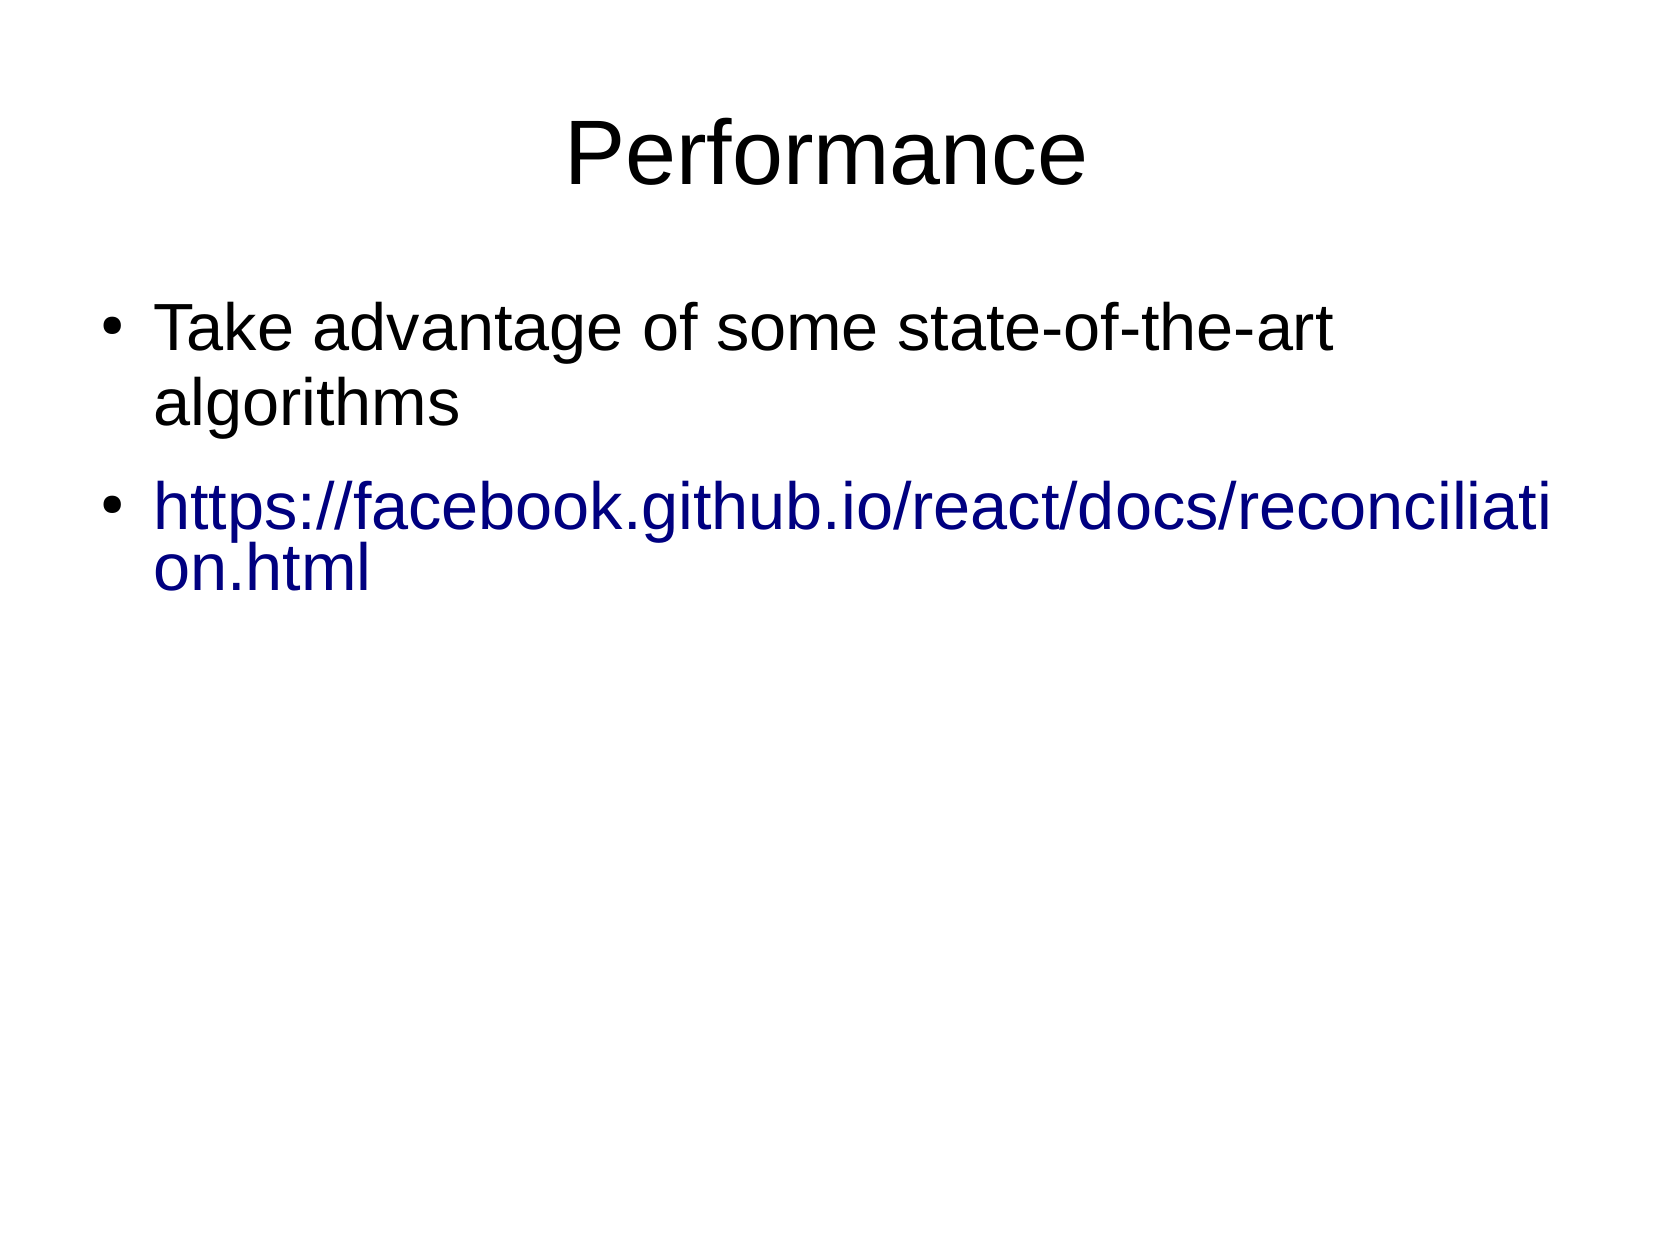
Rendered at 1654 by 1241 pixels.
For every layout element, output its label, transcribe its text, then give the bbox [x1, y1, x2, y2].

title Performance [82, 49, 1571, 257]
list Take advantage of some state-of-the-art algorithms https://facebook.github.io/react/docs/reconciliation.html [82, 290, 1571, 1010]
